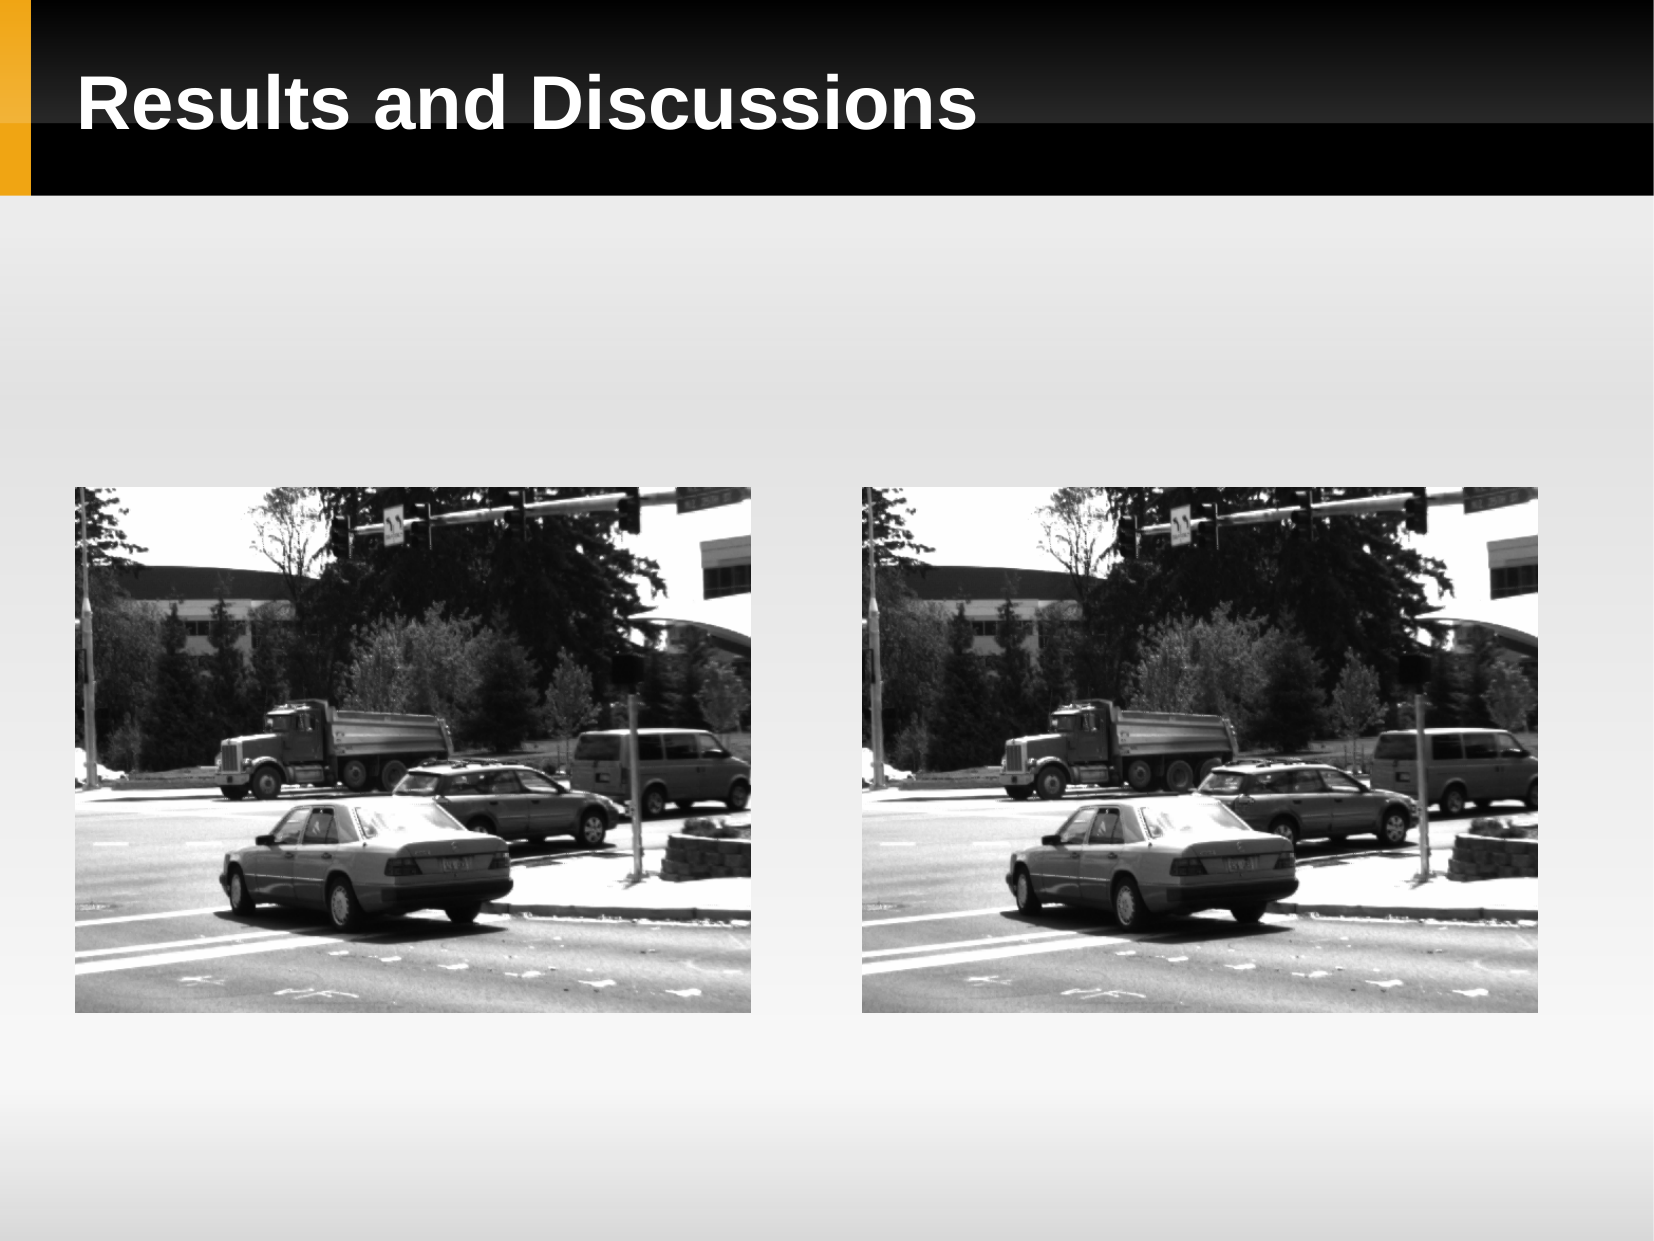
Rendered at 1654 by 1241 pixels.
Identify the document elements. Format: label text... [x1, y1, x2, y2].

picture [0, 0, 1654, 1241]
title Results and Discussions [76, 0, 1565, 208]
